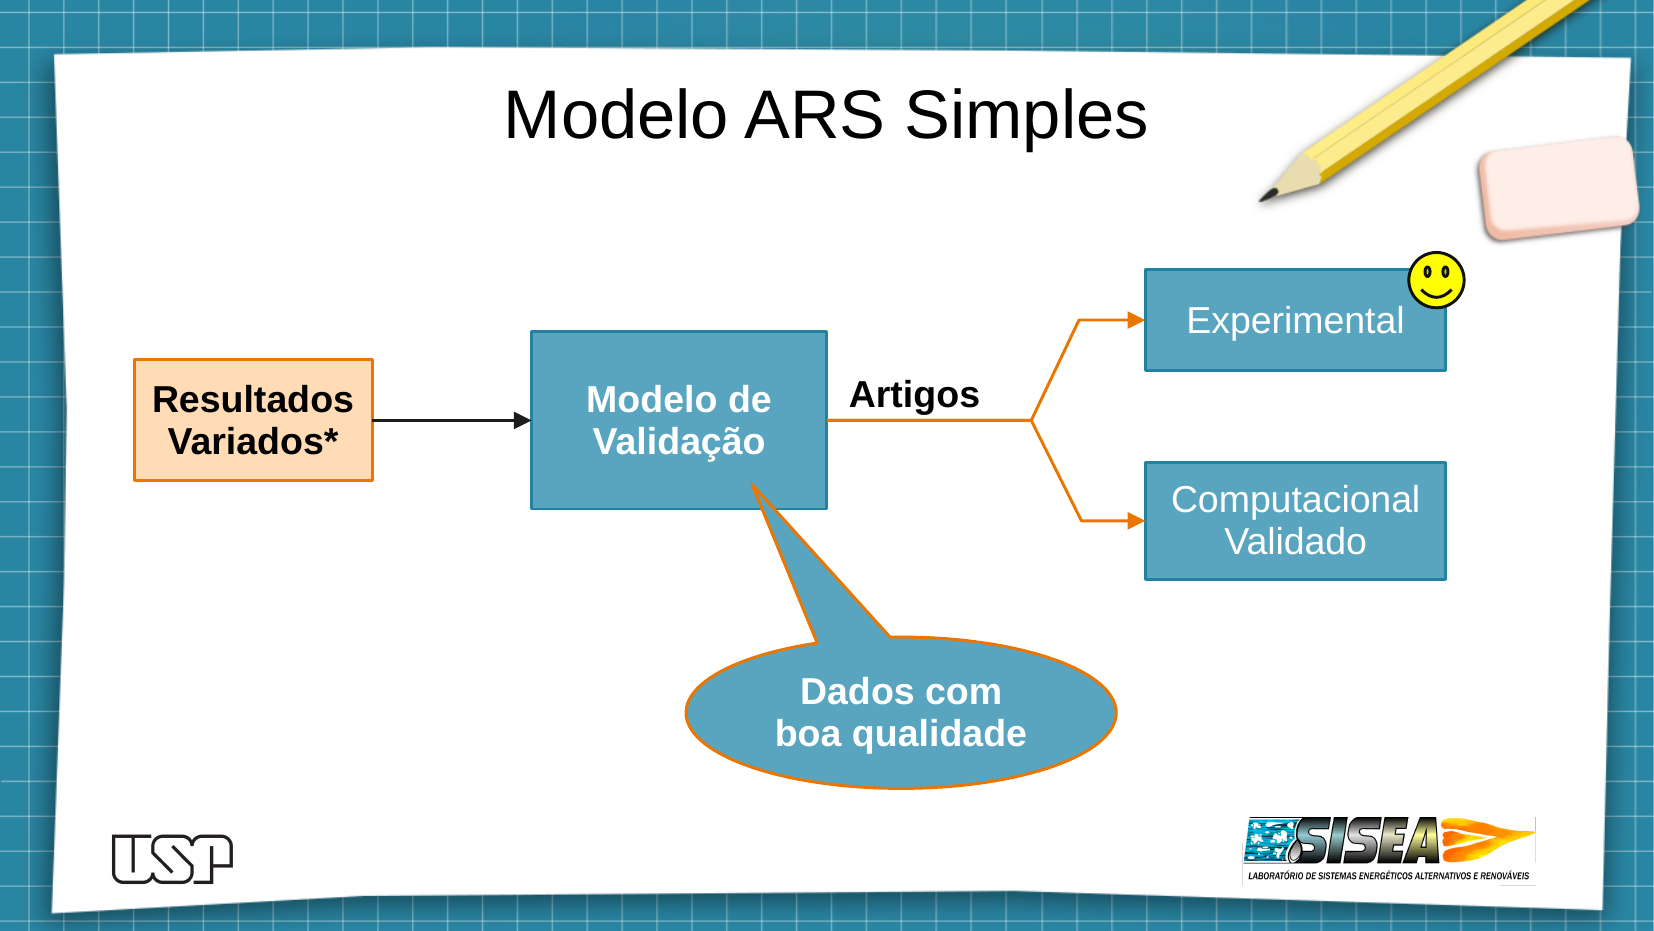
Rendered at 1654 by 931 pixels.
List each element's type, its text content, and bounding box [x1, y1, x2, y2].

title Modelo ARS Simples [82, 37, 1571, 193]
text_box Dados com boa qualidade [686, 484, 1117, 789]
text_box Computacional Validado [1145, 462, 1446, 580]
text_box Experimental [1145, 269, 1446, 371]
text_box Resultados Variados* [134, 359, 373, 481]
text_box [1408, 252, 1465, 308]
picture [0, 0, 1654, 931]
text_box Artigos [834, 366, 1004, 465]
text_box Modelo de Validação [531, 331, 827, 509]
